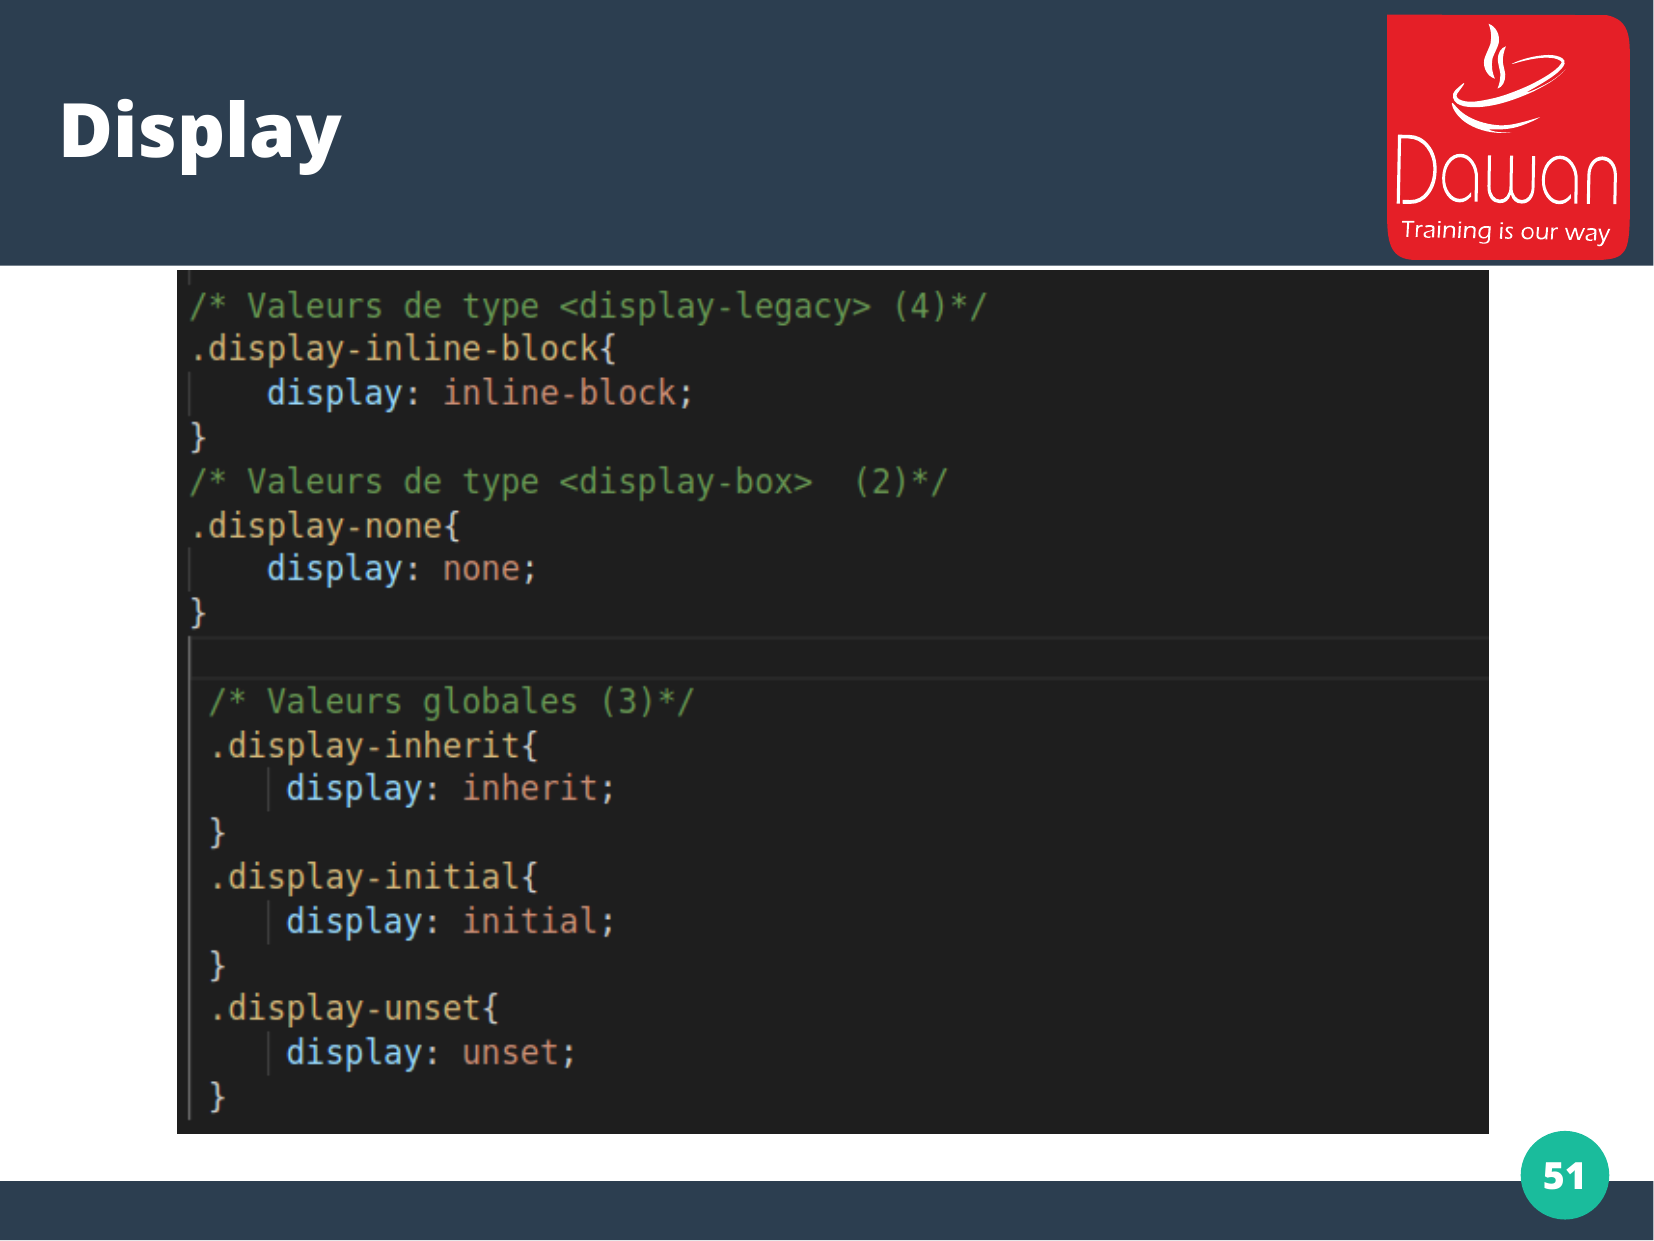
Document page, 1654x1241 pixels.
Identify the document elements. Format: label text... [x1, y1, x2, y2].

picture [1387, 14, 1630, 260]
title Display [59, 49, 1387, 207]
picture [177, 270, 1489, 1134]
